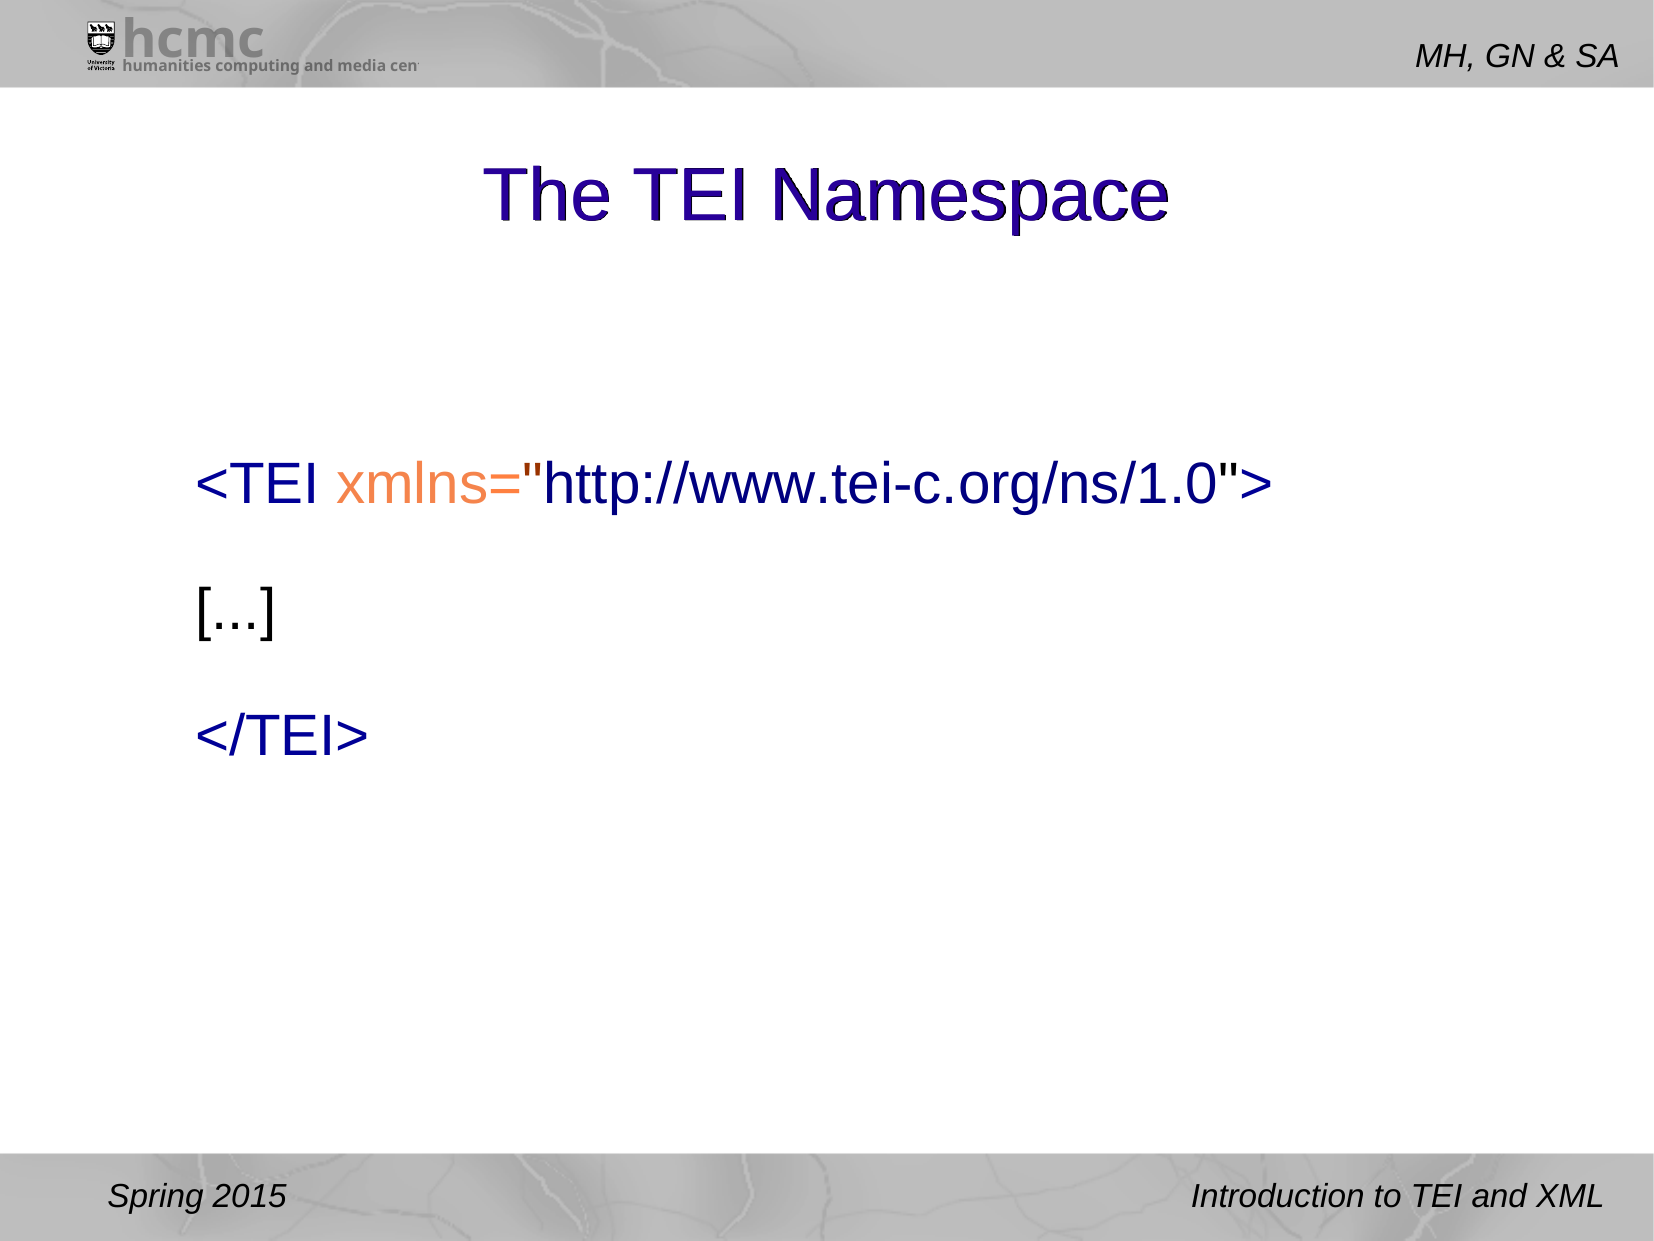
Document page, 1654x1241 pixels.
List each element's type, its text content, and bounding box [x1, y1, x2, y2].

picture [0, 0, 1654, 1241]
title The TEI Namespace [118, 90, 1536, 298]
list <TEI xmlns="http://www.tei-c.org/ns/1.0"> [...] </TEI> [147, 325, 1506, 1045]
